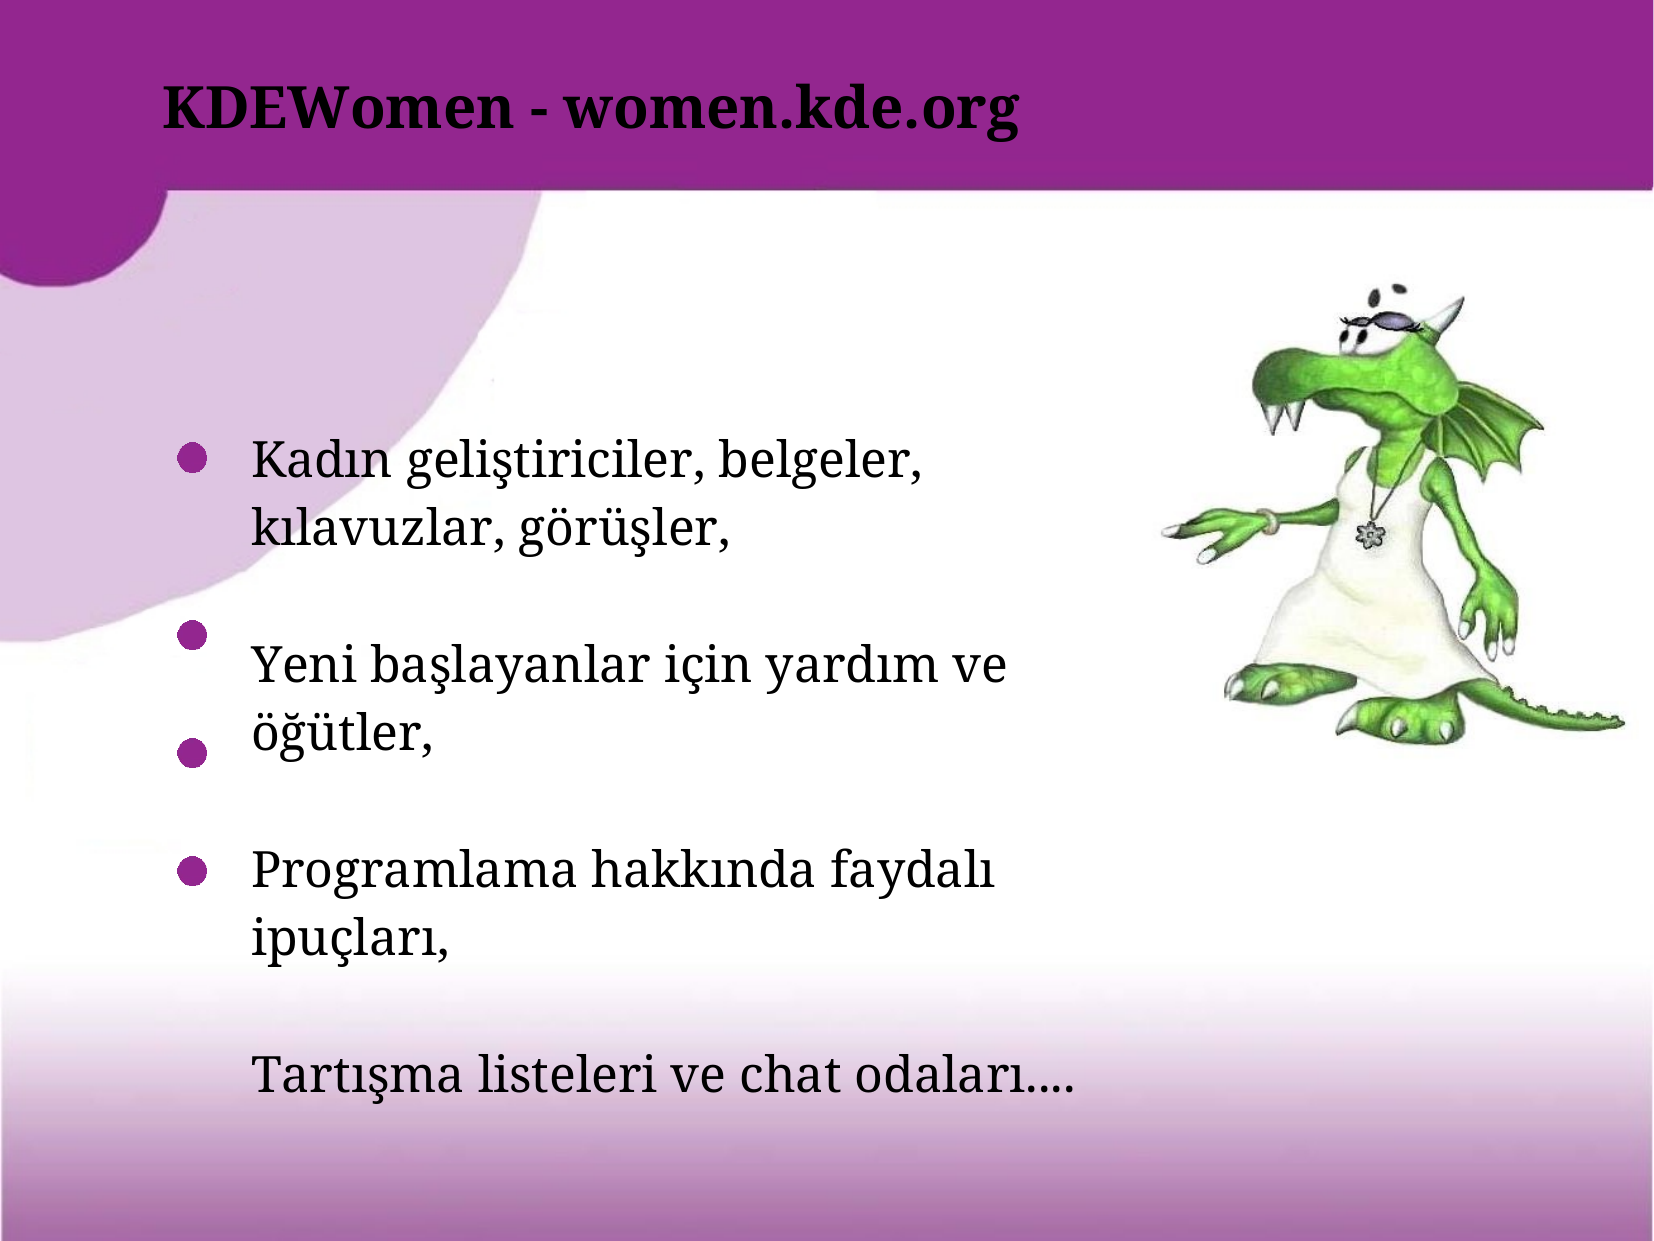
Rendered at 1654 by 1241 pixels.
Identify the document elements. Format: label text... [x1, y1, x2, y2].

text_box Kadın geliştiriciler, belgeler, kılavuzlar, görüşler, Yeni başlayanlar için yardım ve öğütler, Programlama hakkında faydalı ipuçları, Tartışma listeleri ve chat odaları.... [236, 416, 1152, 1014]
text_box KDEWomen - women.kde.org [147, 59, 1211, 142]
picture [0, 0, 1654, 1241]
